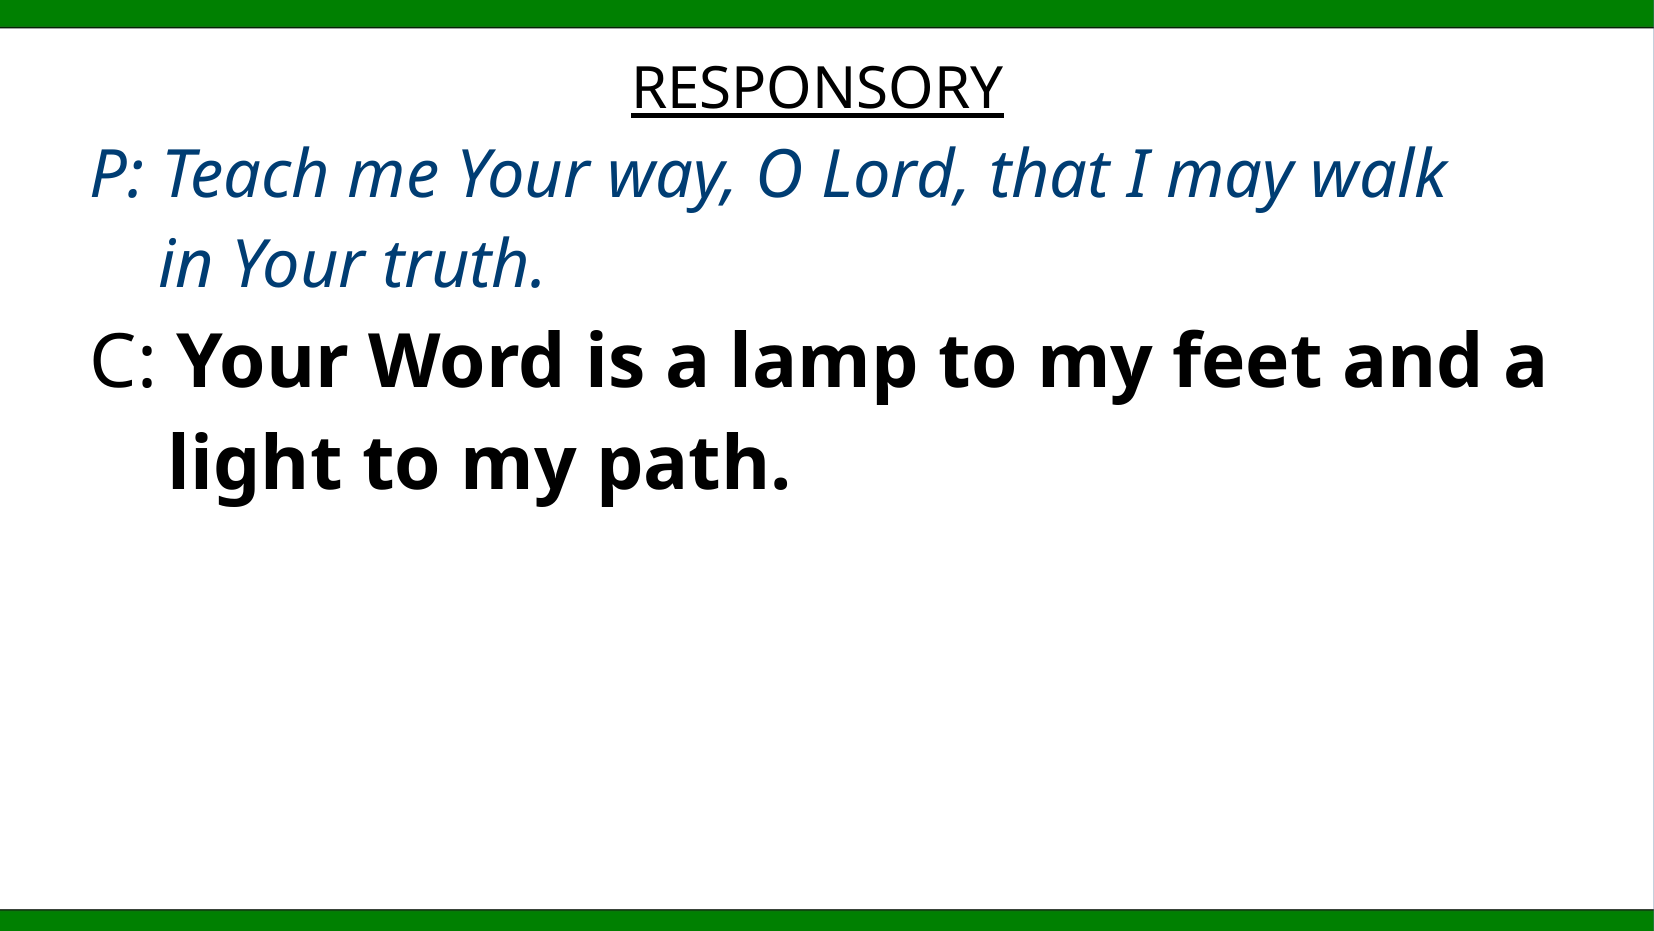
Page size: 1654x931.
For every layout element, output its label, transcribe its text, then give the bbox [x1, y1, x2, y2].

text_box RESPONSORY P: Teach me Your way, O Lord, that I may walk in Your truth. C: Your Word is a lamp to my feet and a light to my path. [75, 39, 1576, 511]
picture [0, 0, 1654, 931]
